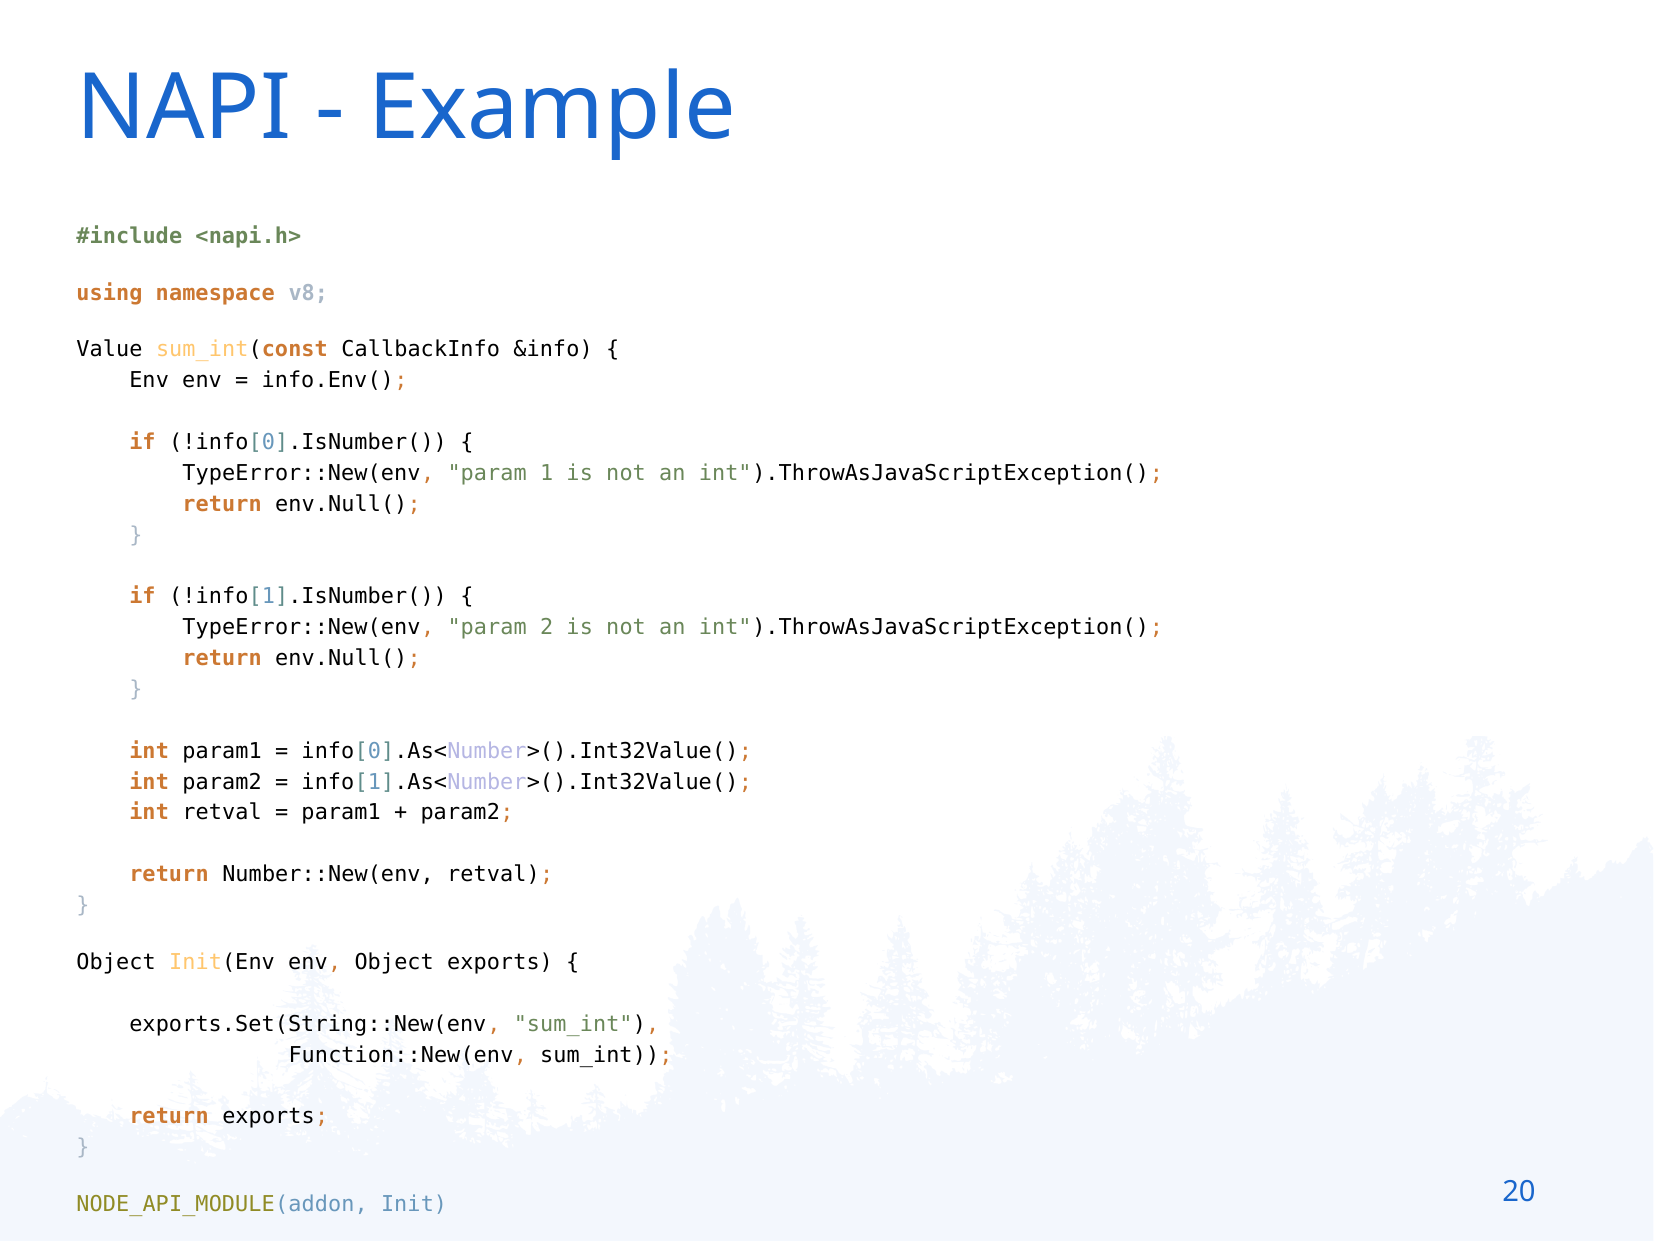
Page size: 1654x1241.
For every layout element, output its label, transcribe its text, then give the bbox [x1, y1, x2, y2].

title NAPI - Example [76, 0, 1565, 207]
list #include <napi.h> using namespace v8; Value sum_int(const CallbackInfo &info) { Env env = info.Env(); if (!info[0].IsNumber()) { TypeError::New(env, "param 1 is not an int").ThrowAsJavaScriptException(); return env.Null(); } if (!info[1].IsNumber()) { TypeError::New(env, "param 2 is not an int").ThrowAsJavaScriptException(); return env.Null(); } int param1 = info[0].As<Number>().Int32Value(); int param2 = info[1].As<Number>().Int32Value(); int retval = param1 + param2; return Number::New(env, retval); } Object Init(Env env, Object exports) { exports.Set(String::New(env, "sum_int"), Function::New(env, sum_int)); return exports; } NODE_API_MODULE(addon, Init) [76, 217, 1565, 1223]
picture [0, 736, 1654, 1241]
